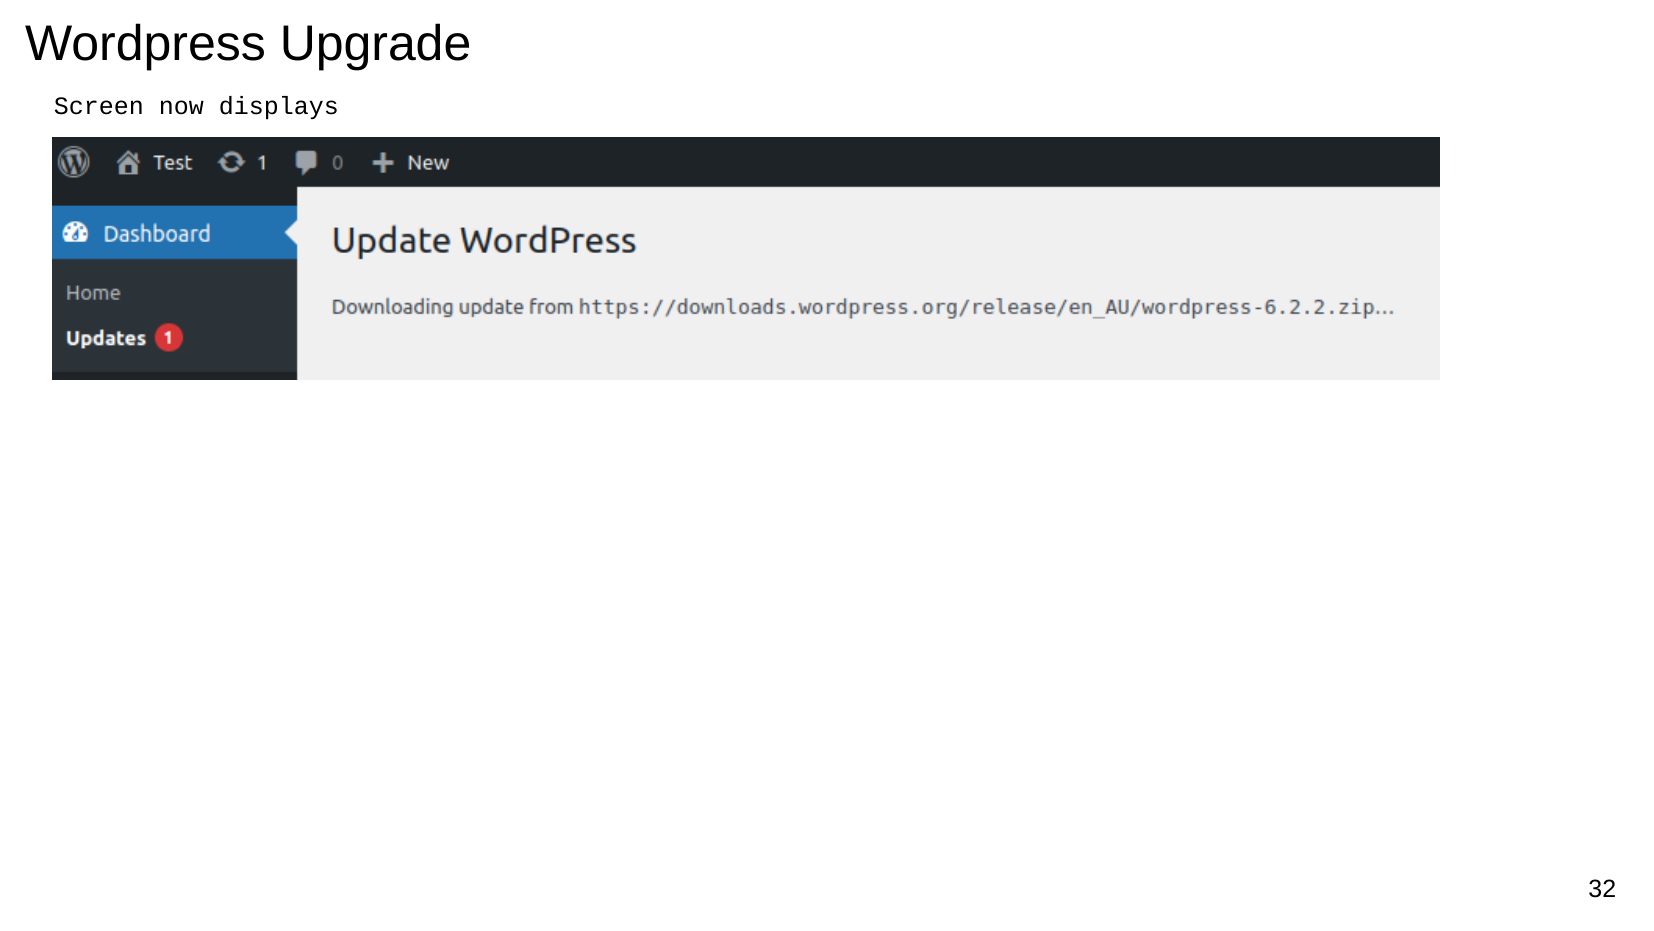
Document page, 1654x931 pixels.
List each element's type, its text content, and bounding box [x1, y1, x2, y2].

subtitle Wordpress Upgrade [25, 15, 1629, 72]
picture [52, 137, 1440, 380]
text_box Screen now displays [39, 86, 1606, 158]
text_box <number> [1573, 867, 1636, 911]
